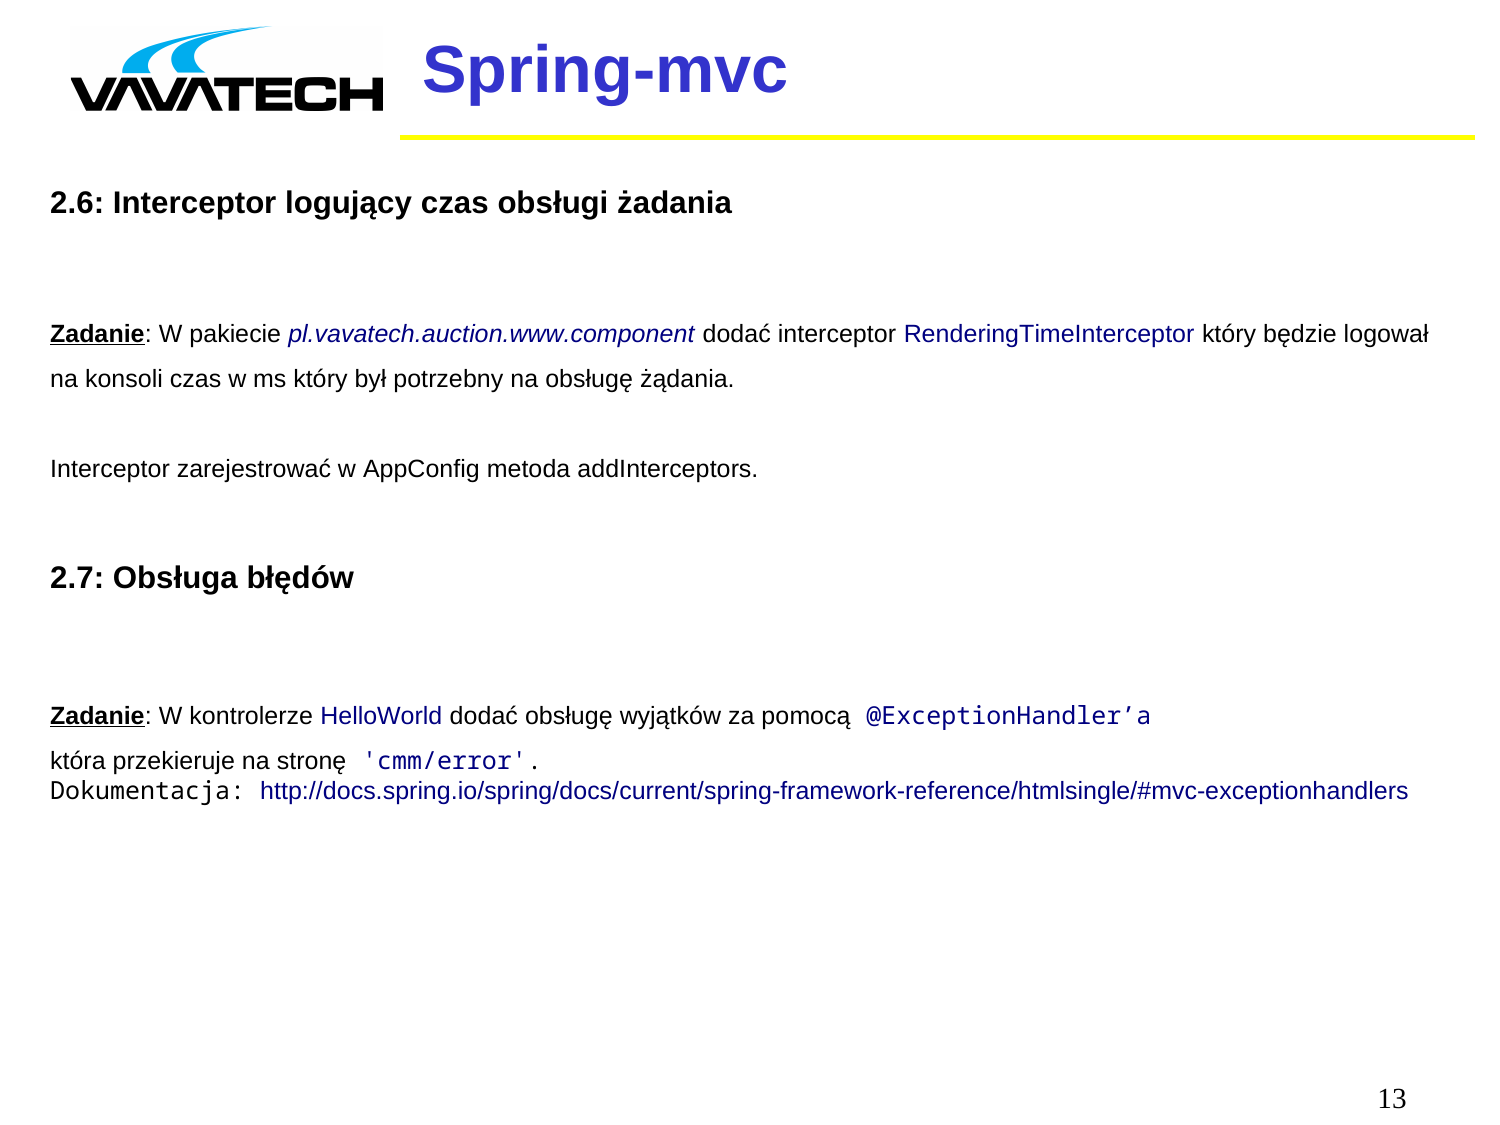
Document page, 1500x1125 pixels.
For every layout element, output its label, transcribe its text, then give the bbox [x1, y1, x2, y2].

text_box 2.6: Interceptor logujący czas obsługi żadania Zadanie: W pakiecie pl.vavatech.auction.www.component dodać interceptor RenderingTimeInterceptor który będzie logował na konsoli czas w ms który był potrzebny na obsługę żądania. Interceptor zarejestrować w AppConfig metoda addInterceptors. 2.7: Obsługa błędów Zadanie: W kontrolerze HelloWorld dodać obsługę wyjątków za pomocą @ExceptionHandler’a która przekieruje na stronę 'cmm/error'. Dokumentacja: http://docs.spring.io/spring/docs/current/spring-framework-reference/htmlsingle/#mvc-exceptionhandlers [35, 175, 1477, 1125]
picture [70, 26, 383, 111]
title Spring-mvc [407, 0, 1479, 157]
